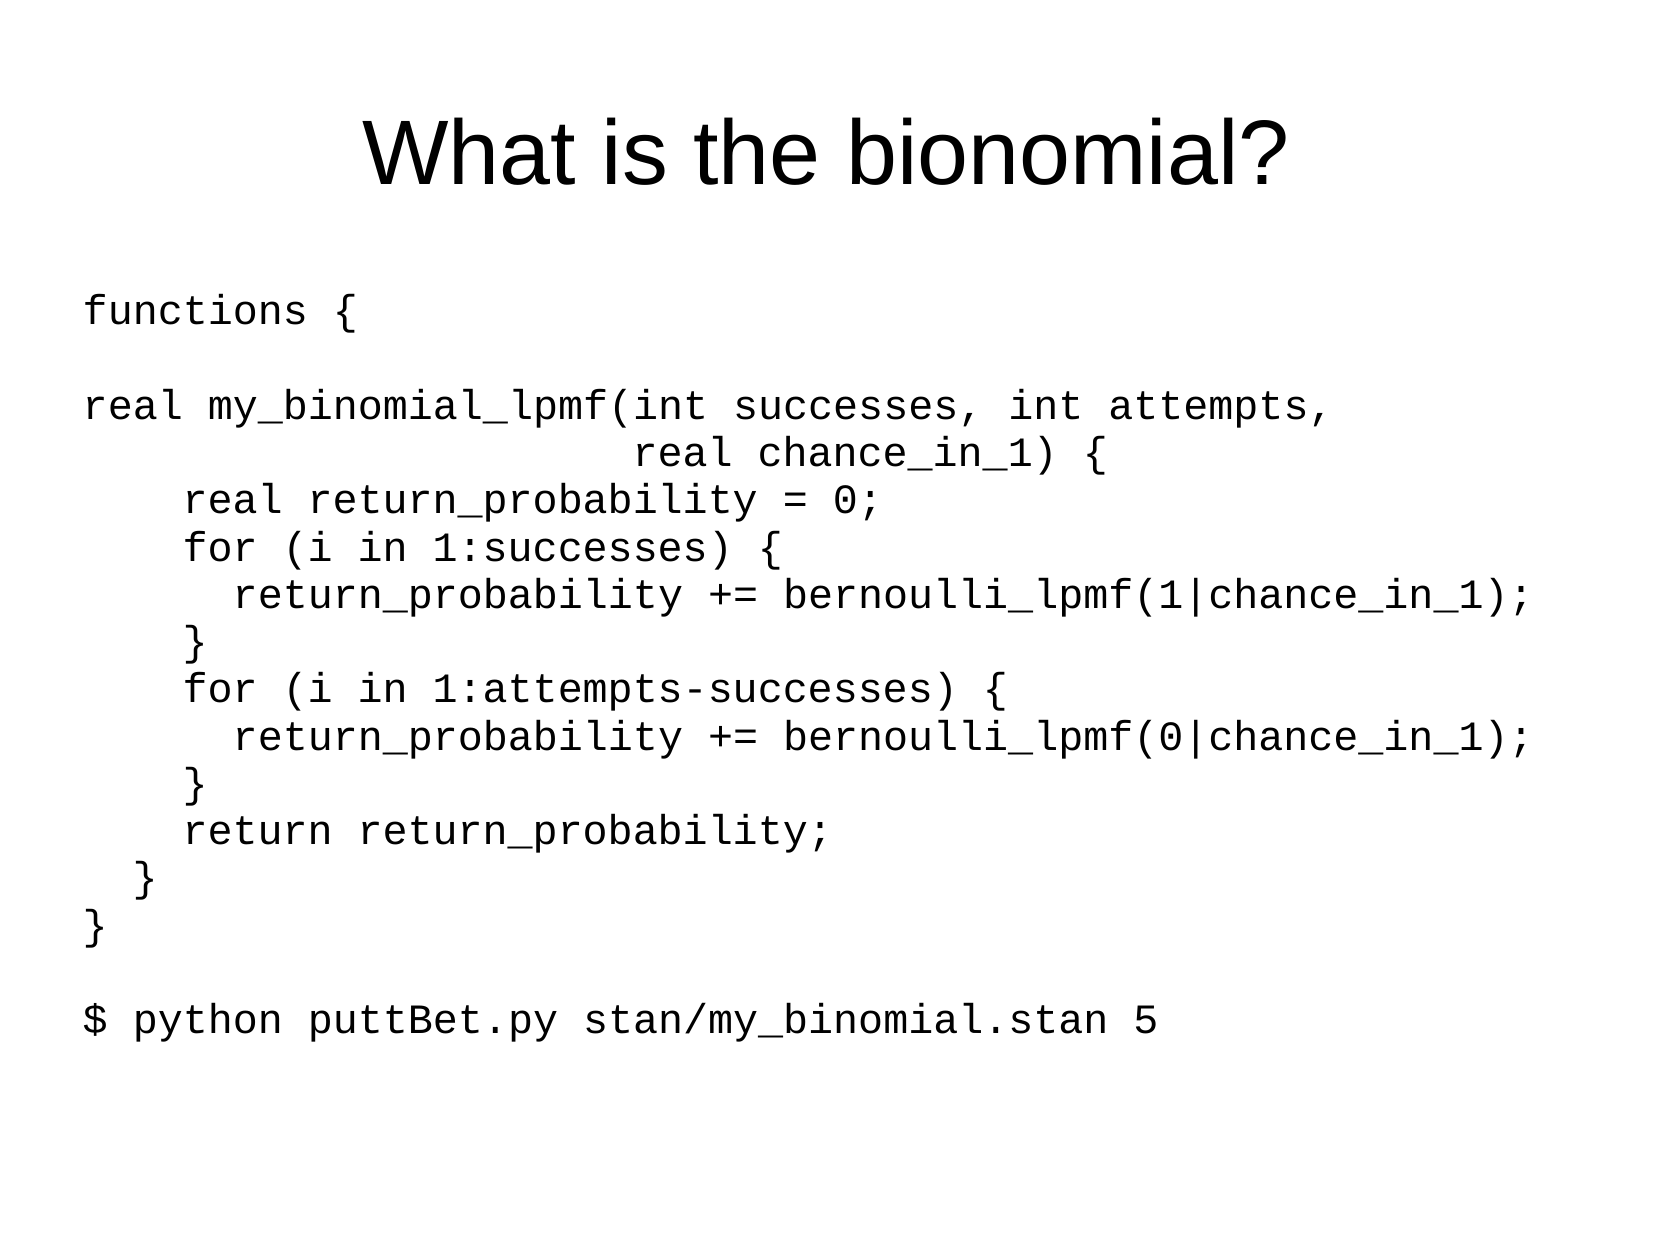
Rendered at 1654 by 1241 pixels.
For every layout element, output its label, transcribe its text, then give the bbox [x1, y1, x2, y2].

title What is the bionomial? [82, 49, 1571, 257]
list functions { real my_binomial_lpmf(int successes, int attempts, real chance_in_1) { real return_probability = 0; for (i in 1:successes) { return_probability += bernoulli_lpmf(1|chance_in_1); } for (i in 1:attempts-successes) { return_probability += bernoulli_lpmf(0|chance_in_1); } return return_probability; } } $ python puttBet.py stan/my_binomial.stan 5 [82, 290, 1571, 1109]
